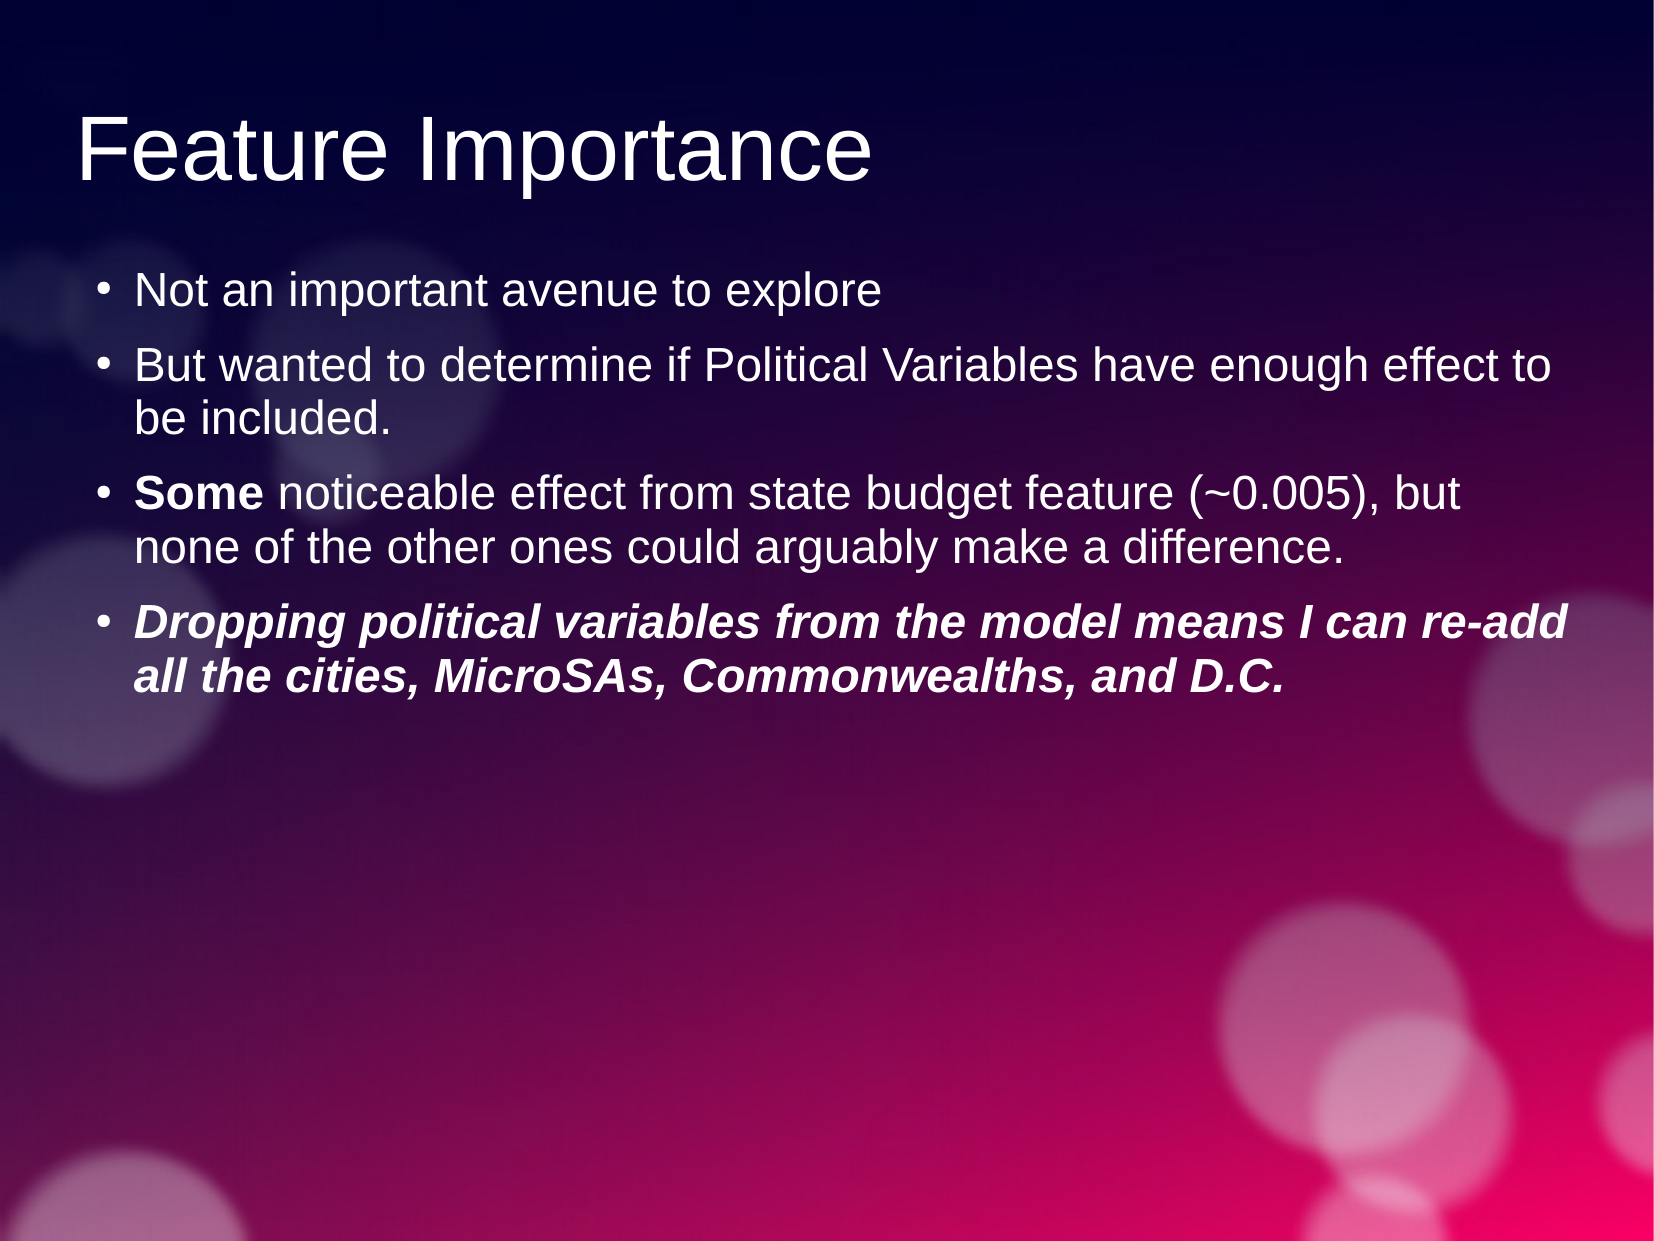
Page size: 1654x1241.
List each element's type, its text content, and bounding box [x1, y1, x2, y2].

picture [0, 0, 1654, 1241]
list Not an important avenue to explore But wanted to determine if Political Variables have enough effect to be included. Some noticeable effect from state budget feature (~0.005), but none of the other ones could arguably make a difference. Dropping political variables from the model means I can re-add all the cities, MicroSAs, Commonwealths, and D.C. [82, 262, 1571, 706]
title Feature Importance [75, 45, 1564, 253]
